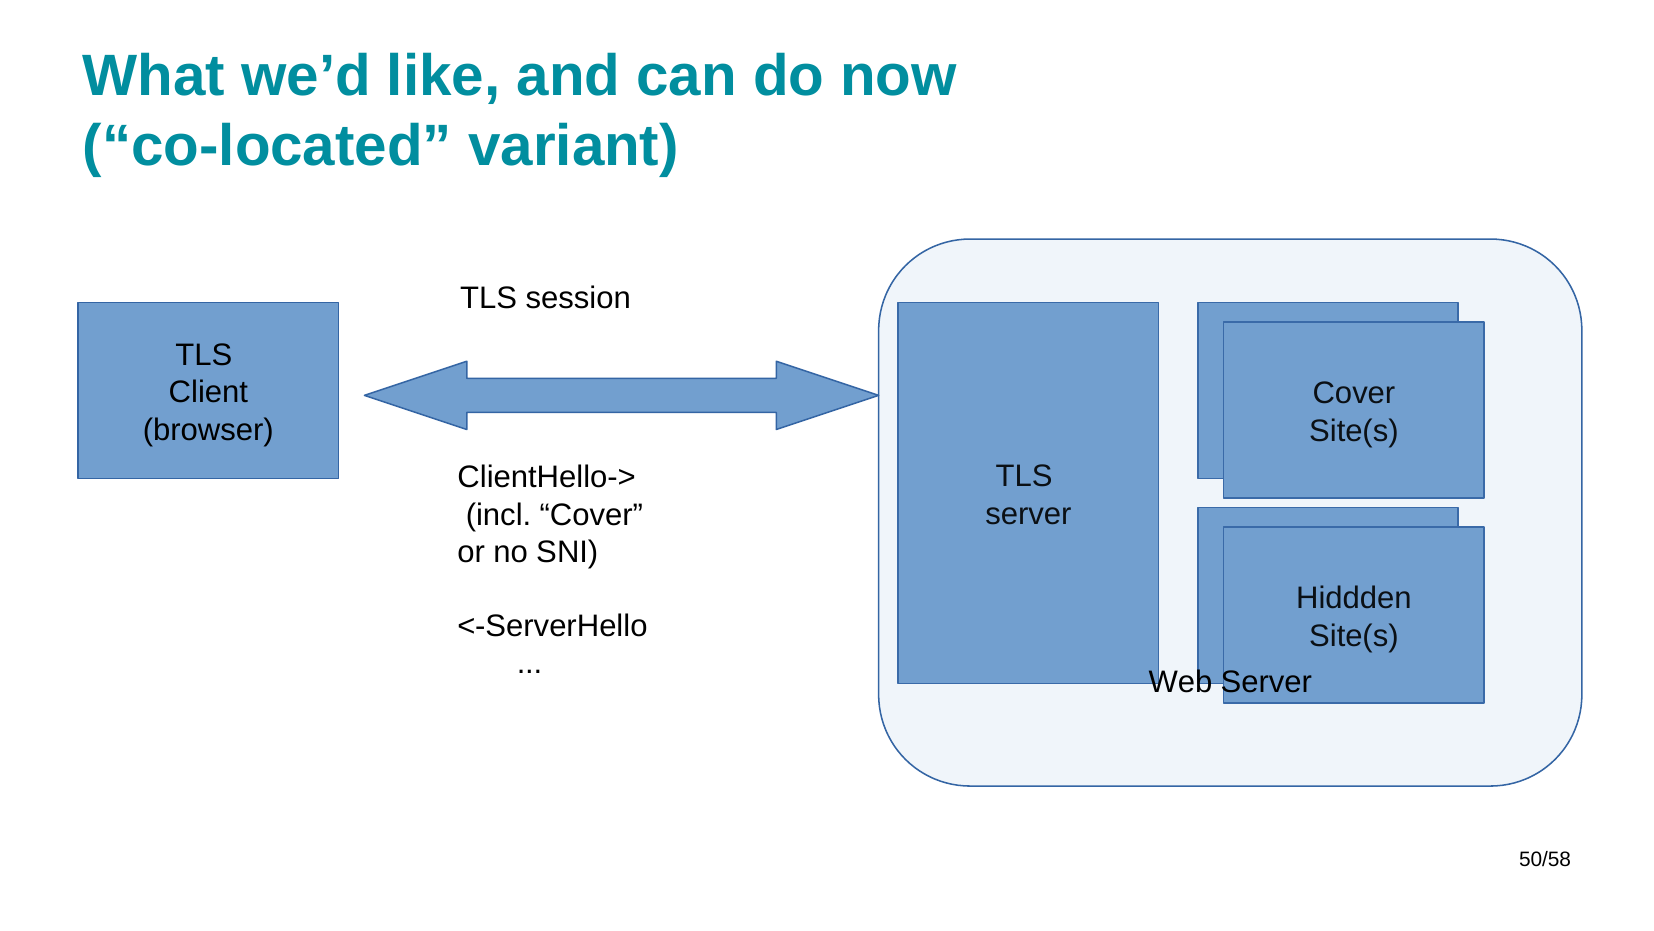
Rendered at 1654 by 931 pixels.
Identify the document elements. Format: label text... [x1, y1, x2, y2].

text_box What we’d like, and can do now (“co-located” variant) [82, 36, 1571, 193]
text_box [364, 361, 878, 430]
text_box ClientHello-> (incl. “Cover” or no SNI) <-ServerHello ... [442, 449, 822, 760]
text_box Web Server [878, 239, 1582, 787]
text_box TLS Client (browser) [78, 302, 339, 479]
text_box TLS session [445, 270, 782, 333]
